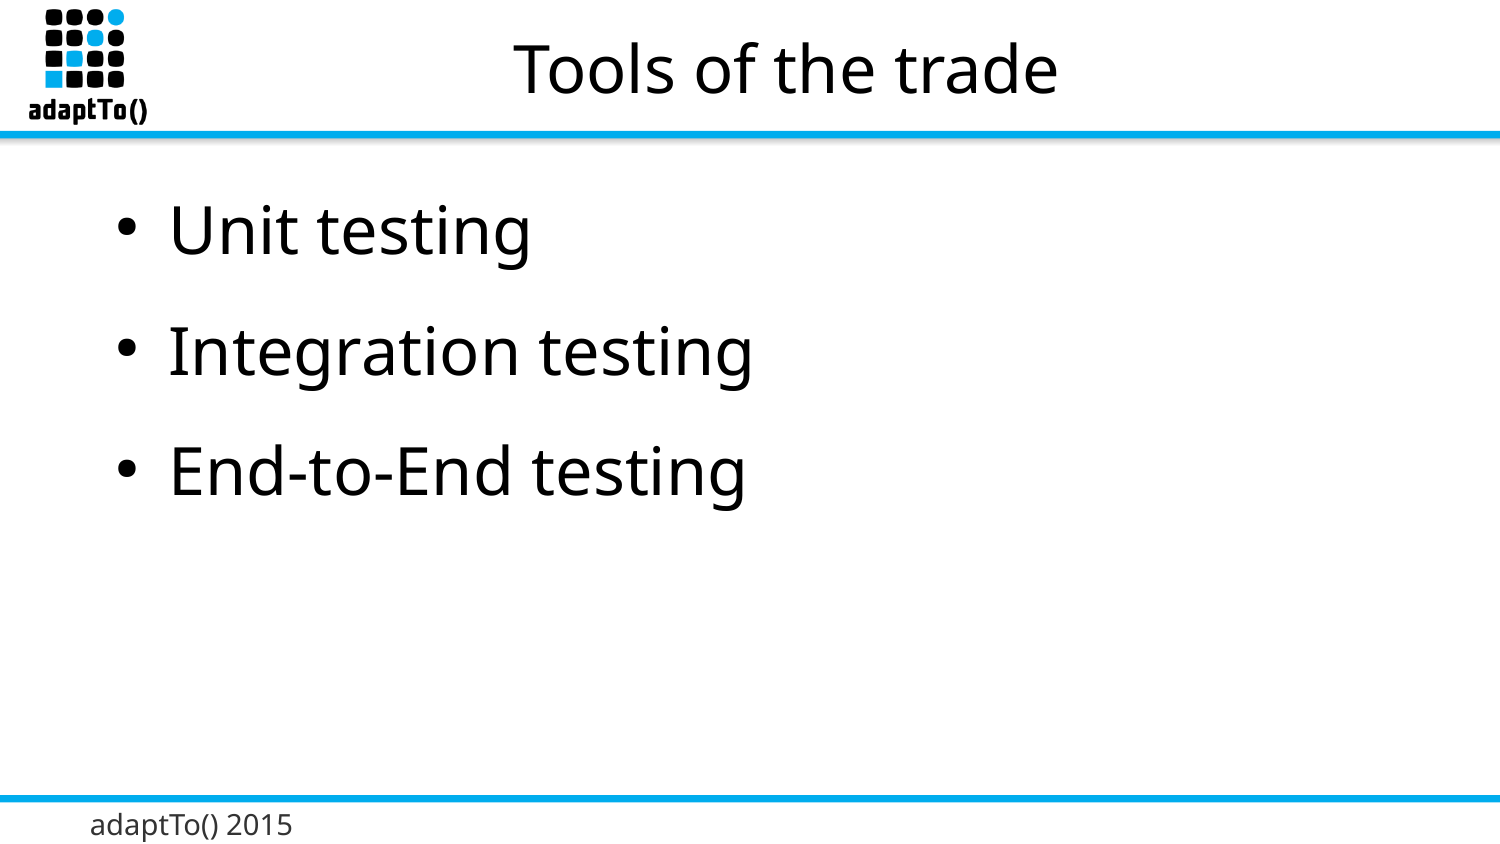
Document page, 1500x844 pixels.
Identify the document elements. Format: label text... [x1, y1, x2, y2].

list Unit testing Integration testing End-to-End testing [52, 183, 1447, 760]
picture [27, 6, 148, 126]
title Tools of the trade [150, 15, 1425, 121]
